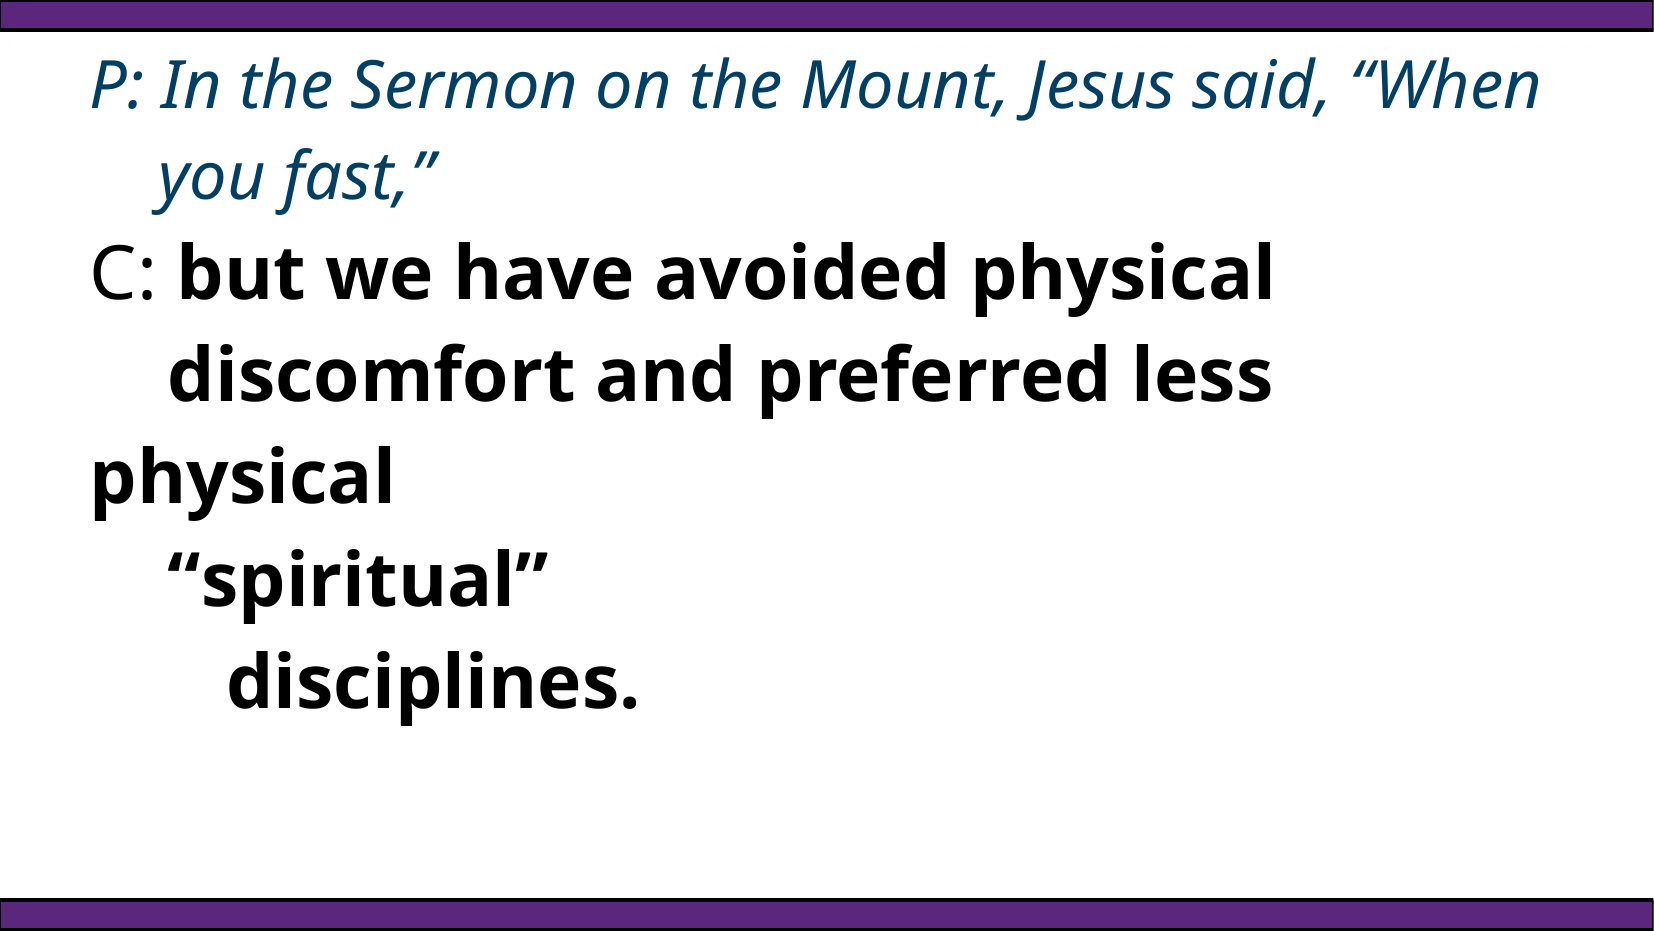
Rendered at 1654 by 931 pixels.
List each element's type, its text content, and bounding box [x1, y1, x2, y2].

text_box [0, 900, 1654, 931]
picture [0, 31, 1654, 900]
text_box [0, 0, 1654, 31]
text_box P: In the Sermon on the Mount, Jesus said, “When you fast,” C: but we have avoided physical discomfort and preferred less physical “spiritual” disciplines. [75, 30, 1591, 622]
